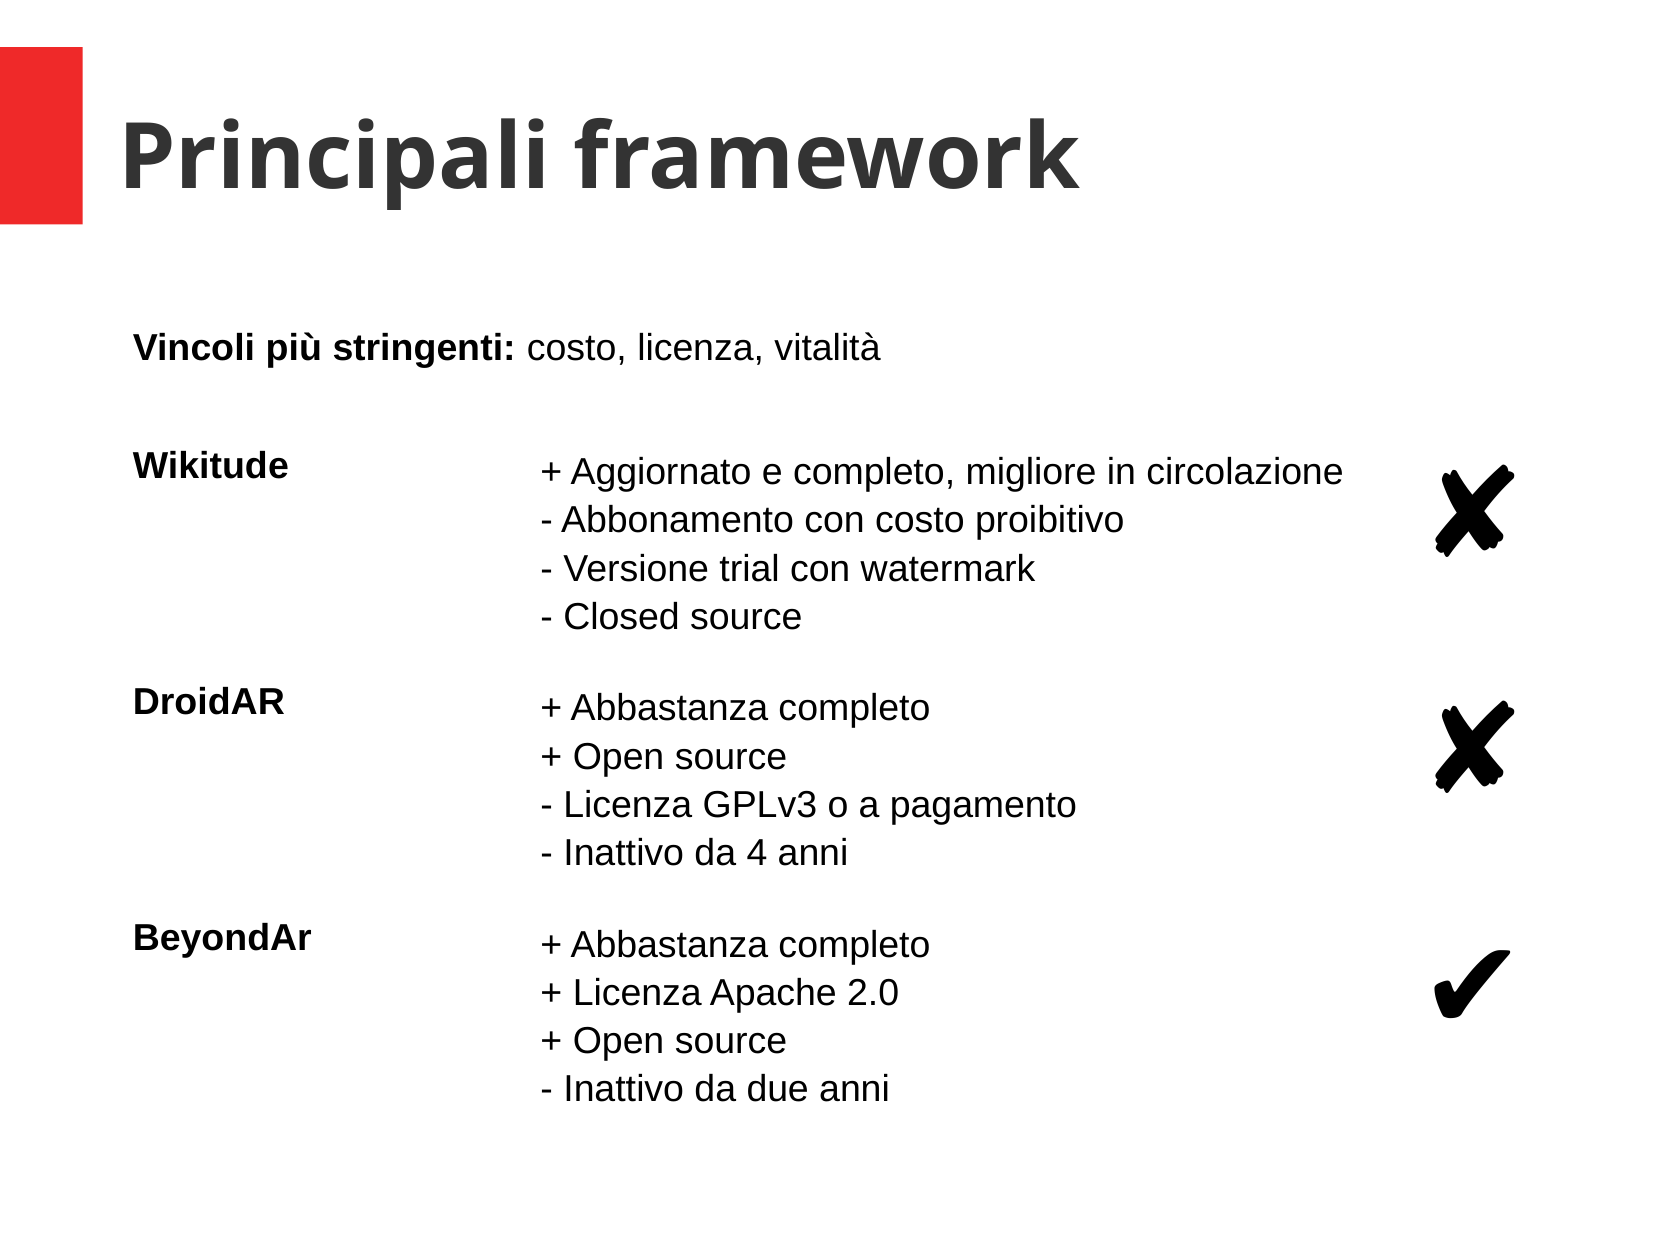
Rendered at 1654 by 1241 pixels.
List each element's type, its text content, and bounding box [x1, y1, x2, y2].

text_box + Aggiornato e completo, migliore in circolazione - Abbonamento con costo proibitivo - Versione trial con watermark - Closed source [525, 437, 1371, 639]
text_box Vincoli più stringenti: costo, licenza, vitalità [118, 318, 898, 390]
text_box BeyondAr [118, 909, 485, 981]
text_box Wikitude [118, 437, 485, 508]
text_box DroidAR [118, 673, 485, 745]
text_box + Abbastanza completo + Licenza Apache 2.0 + Open source - Inattivo da due anni [525, 909, 957, 1112]
text_box ✘ [1405, 673, 1512, 828]
title Principali framework [118, 49, 1571, 257]
text_box ✔ [1405, 909, 1512, 1065]
text_box ✘ [1405, 437, 1512, 592]
text_box + Abbastanza completo + Open source - Licenza GPLv3 o a pagamento - Inattivo da 4 anni [525, 673, 1099, 875]
